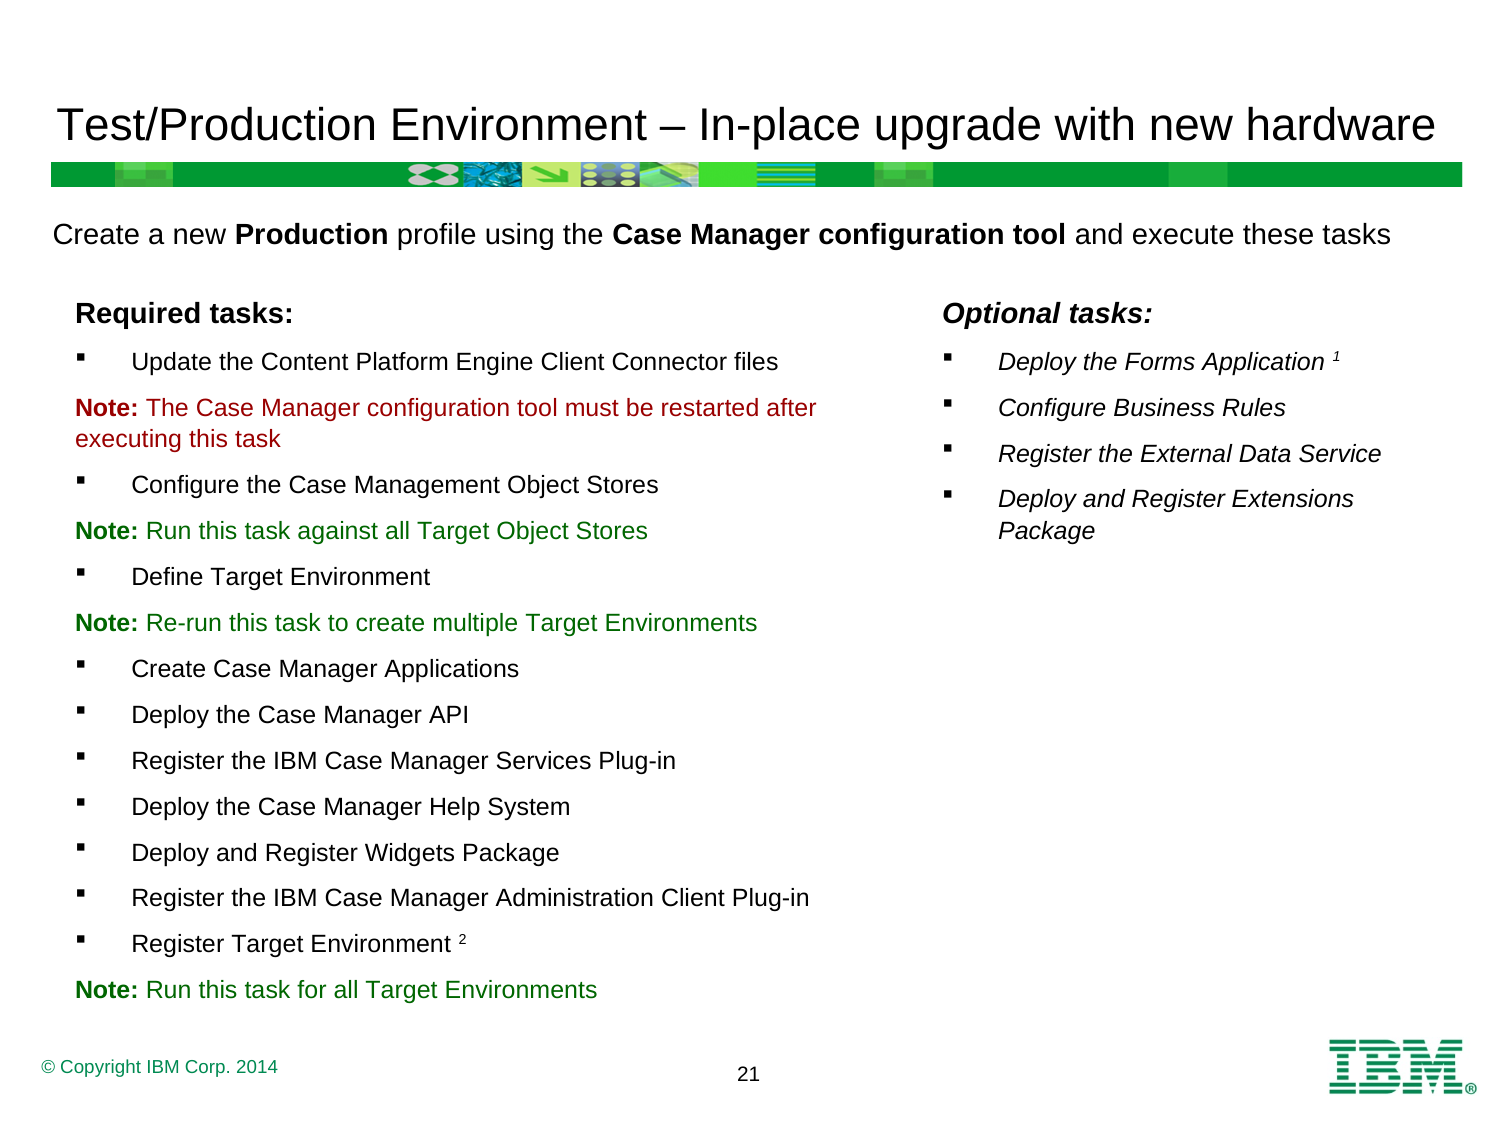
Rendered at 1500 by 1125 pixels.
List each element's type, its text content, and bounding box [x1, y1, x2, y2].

list Optional tasks: Deploy the Forms Application 1 Configure Business Rules Register the External Data Service Deploy and Register Extensions Package [926, 285, 1466, 515]
title Test/Production Environment – In-place upgrade with new hardware [41, 54, 1477, 189]
list Required tasks: Update the Content Platform Engine Client Connector files Note: The Case Manager configuration tool must be restarted after executing this task Configure the Case Management Object Stores Note: Run this task against all Target Object Stores Define Target Environment Note: Re-run this task to create multiple Target Environments Create Case Manager Applications Deploy the Case Manager API Register the IBM Case Manager Services Plug-in Deploy the Case Manager Help System Deploy and Register Widgets Package Register the IBM Case Manager Administration Client Plug-in Register Target Environment 2 Note: Run this task for all Target Environments [60, 285, 881, 915]
list Create a new Production profile using the Case Manager configuration tool and execute these tasks [37, 205, 1473, 334]
picture [1327, 1037, 1479, 1096]
